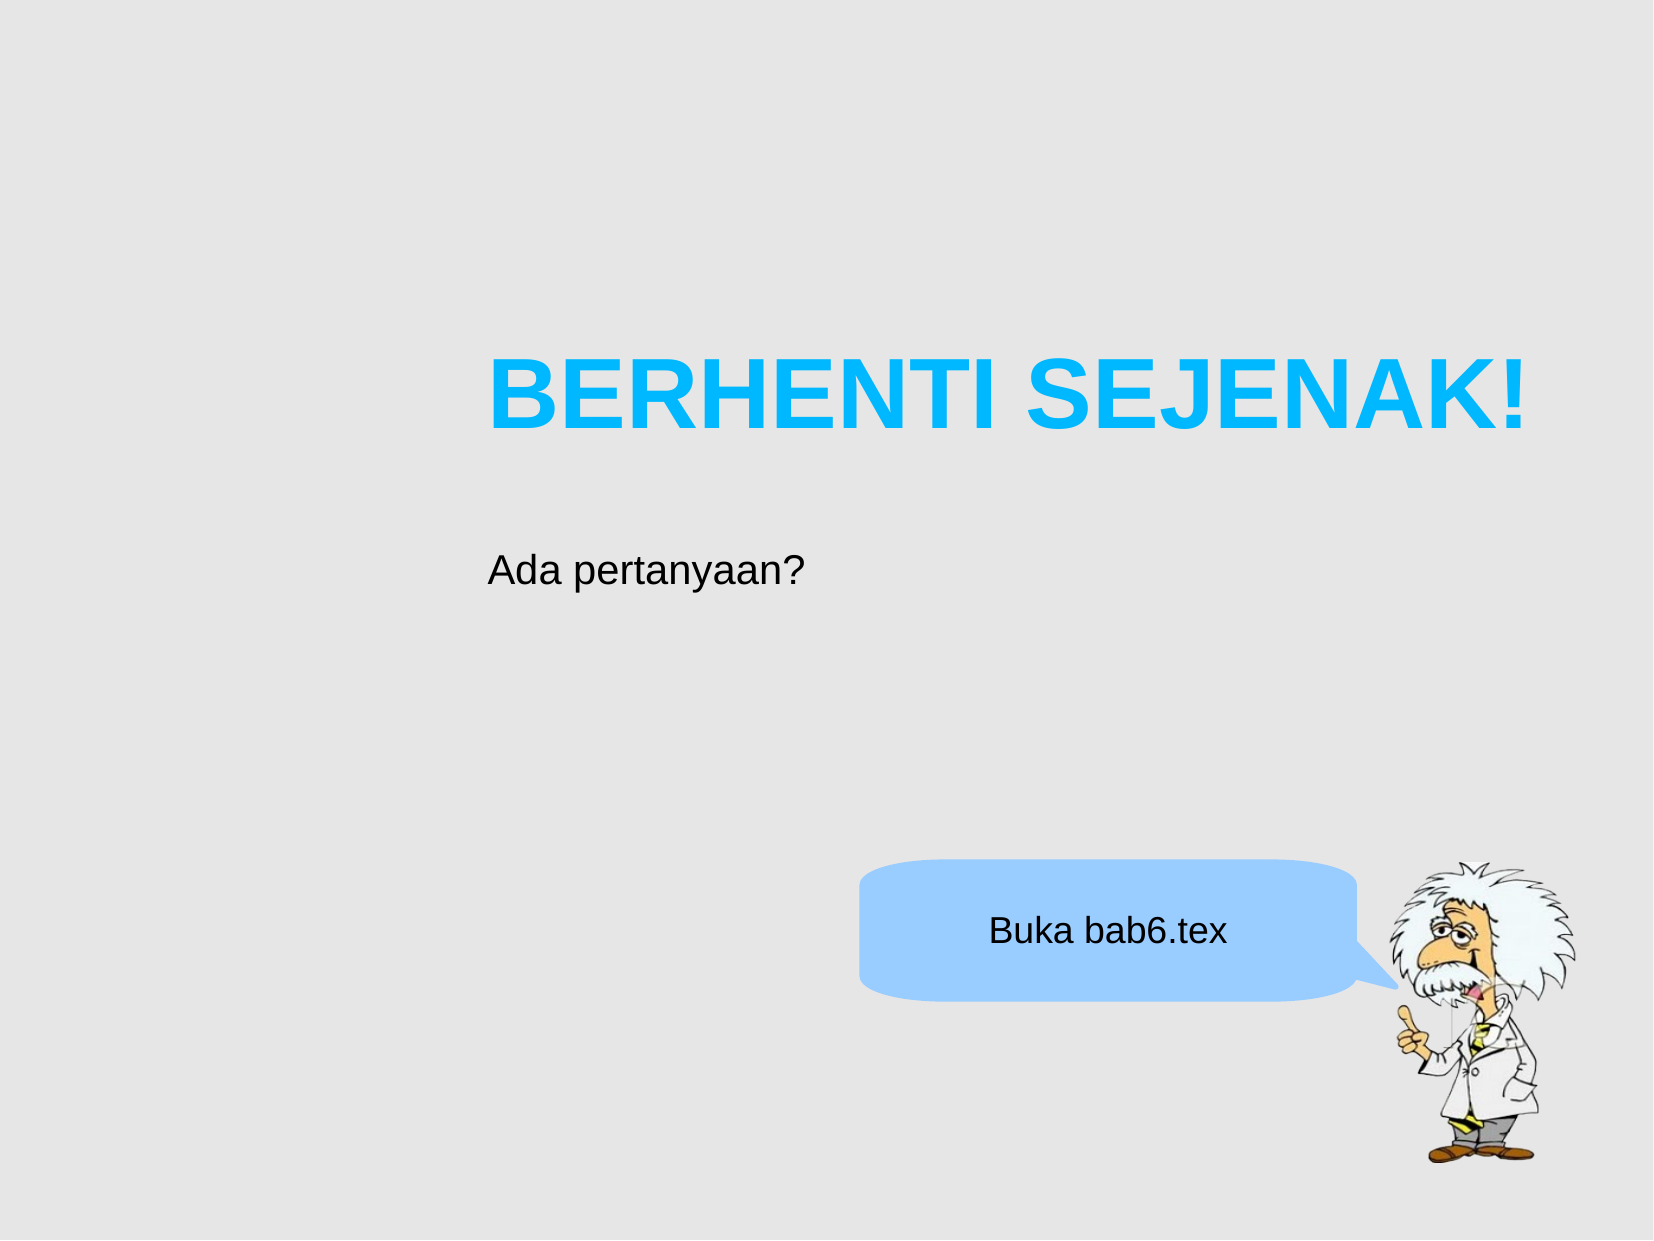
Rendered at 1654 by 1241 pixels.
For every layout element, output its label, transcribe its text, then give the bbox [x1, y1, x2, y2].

picture [1387, 862, 1579, 1163]
text_box Buka bab6.tex [862, 862, 1396, 999]
title BERHENTI SEJENAK! [487, 337, 1534, 450]
text_box Ada pertanyaan? [487, 487, 826, 629]
